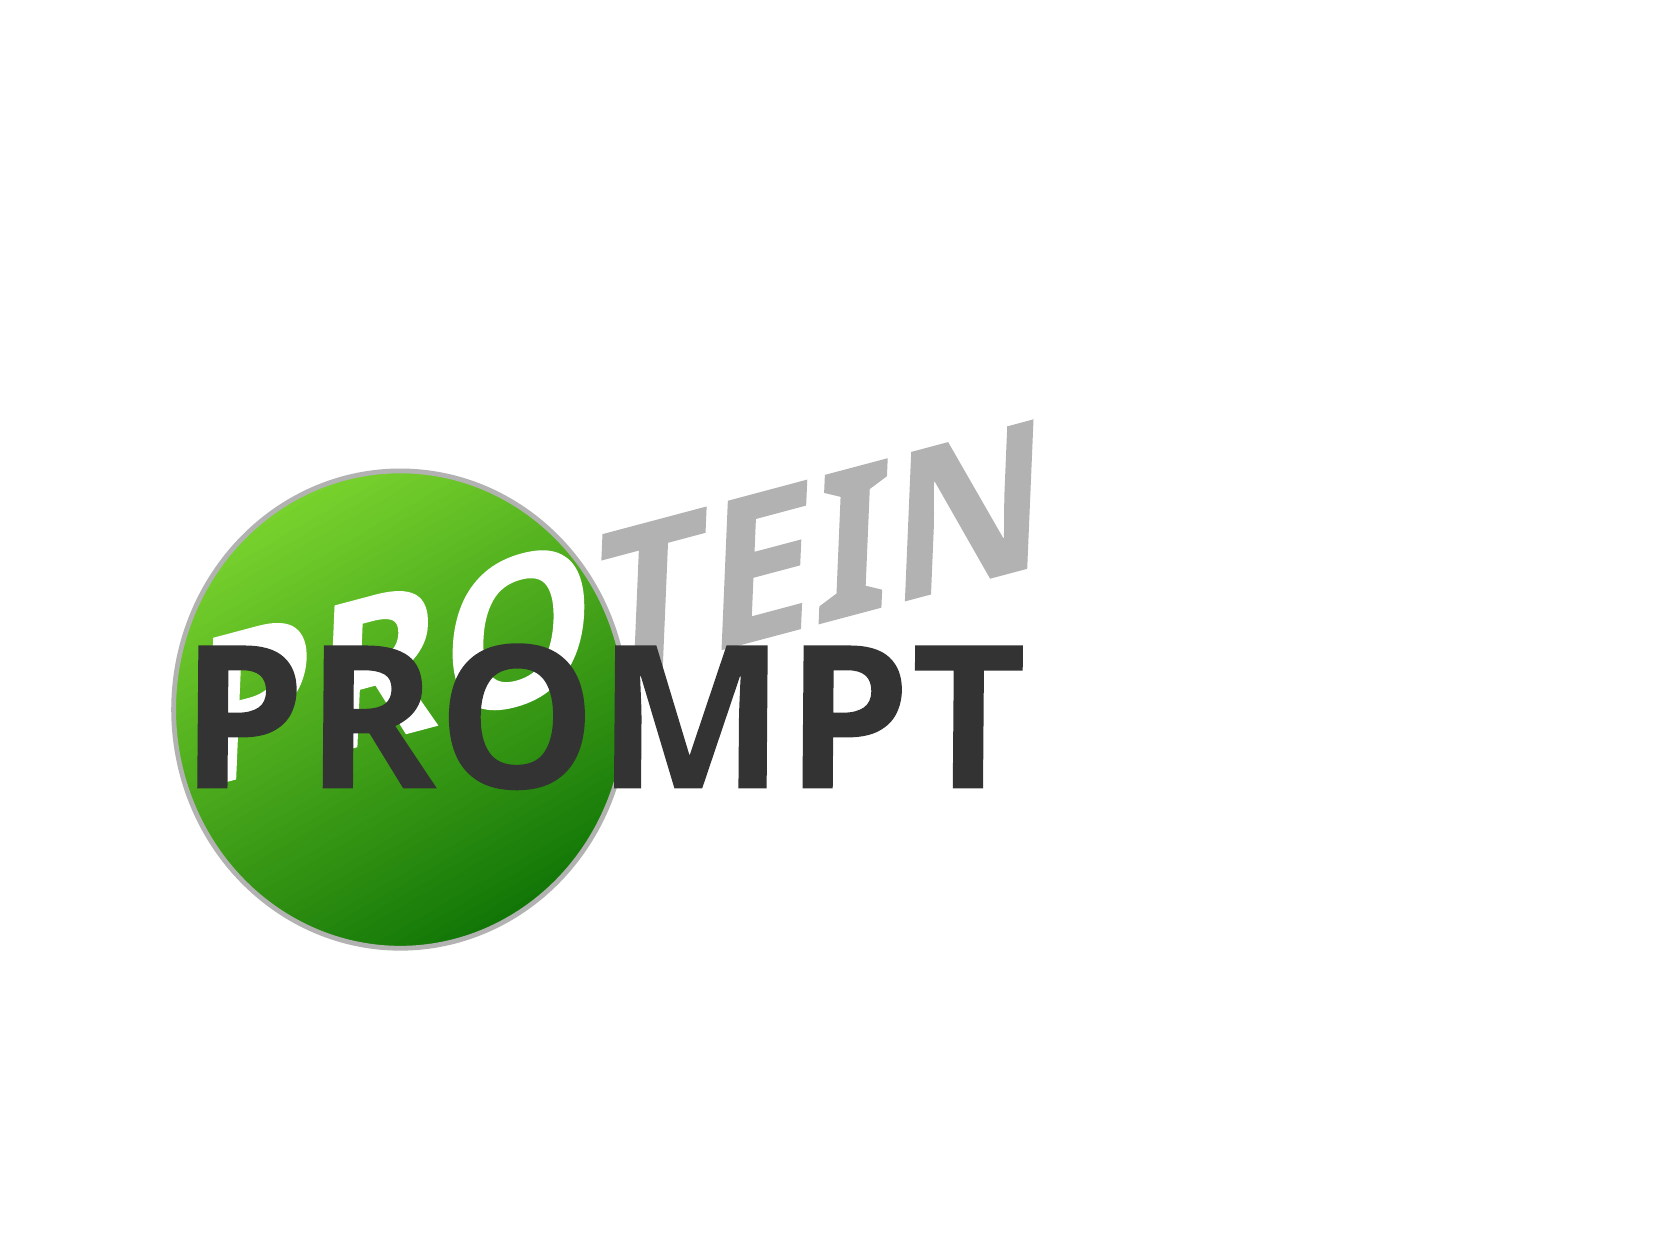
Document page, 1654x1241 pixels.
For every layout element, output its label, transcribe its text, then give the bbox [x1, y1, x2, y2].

text_box [217, 470, 498, 569]
text_box PROMPT [164, 580, 1241, 821]
text_box PROTEIN [184, 300, 1231, 580]
text_box [199, 821, 601, 949]
